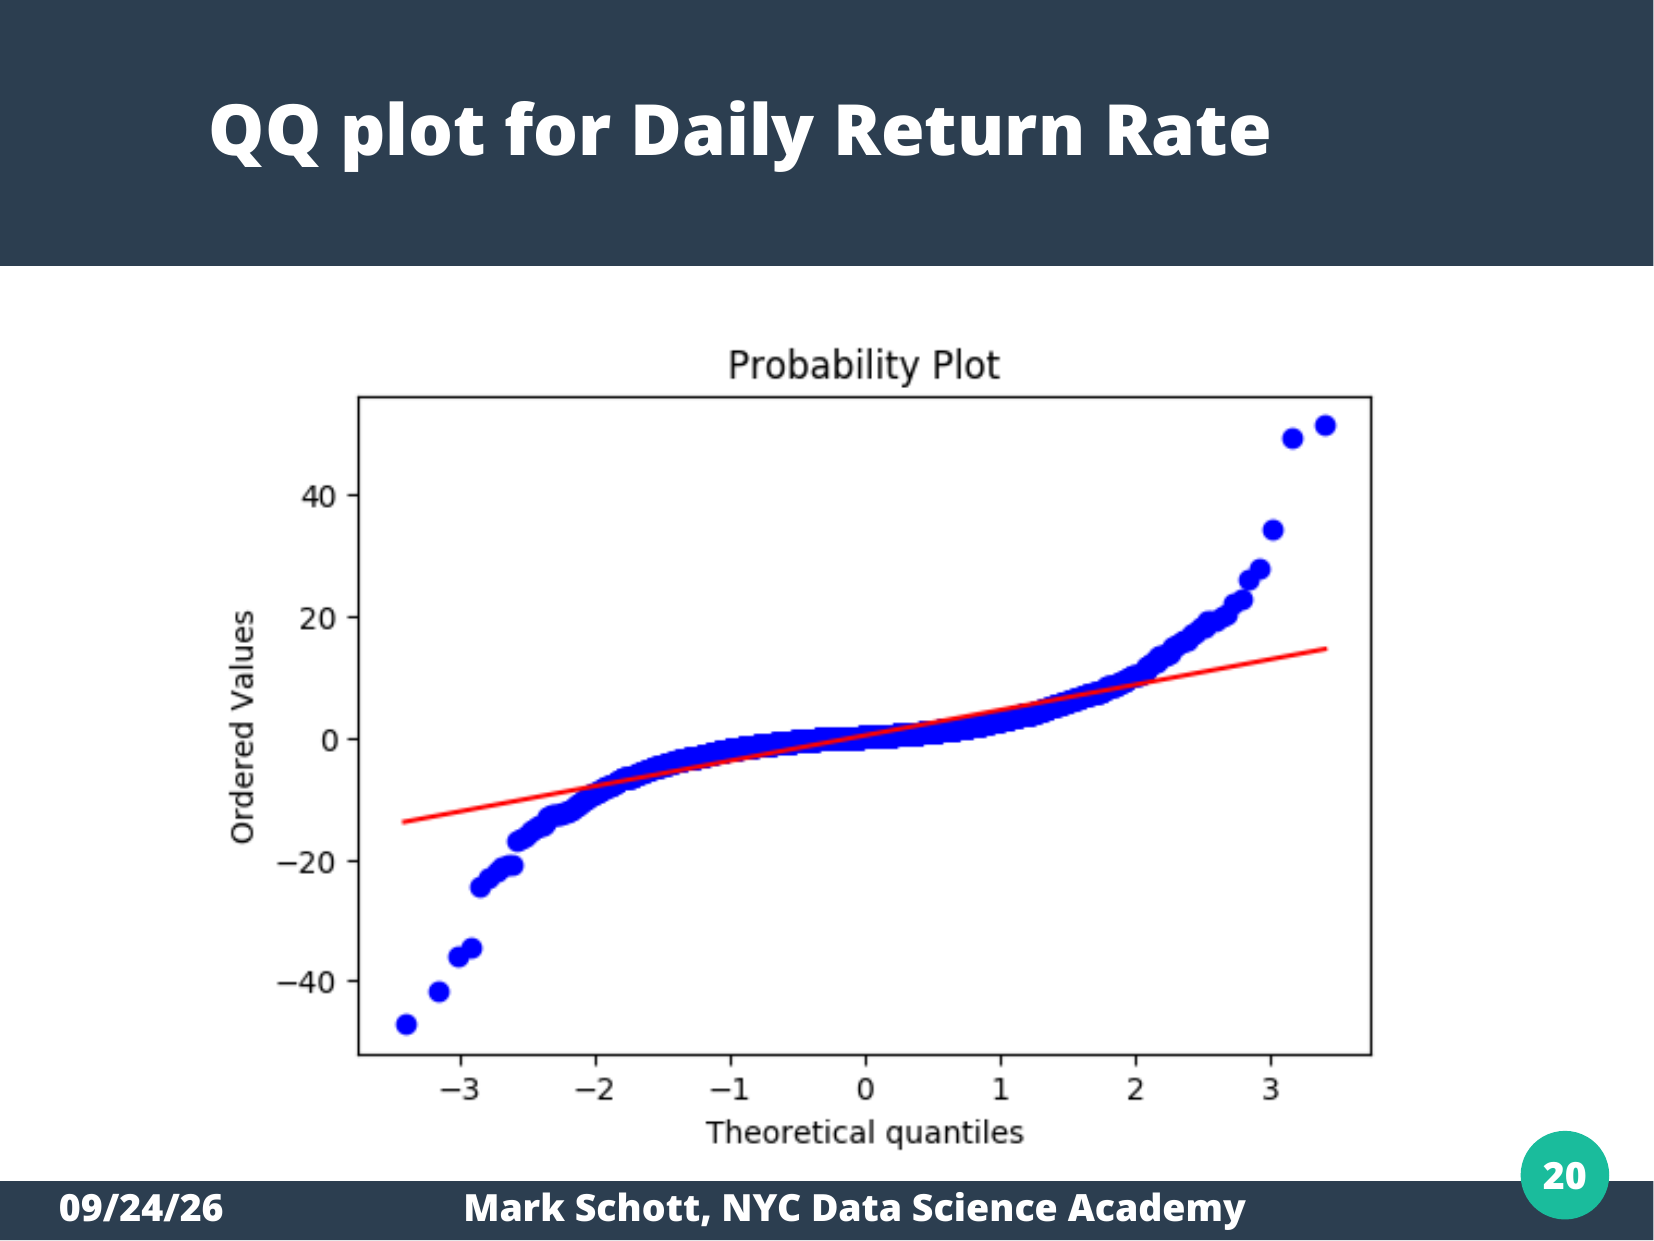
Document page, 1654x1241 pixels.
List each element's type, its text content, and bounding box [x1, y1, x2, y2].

picture [210, 327, 1399, 1171]
title QQ plot for Daily Return Rate [58, 49, 1595, 207]
